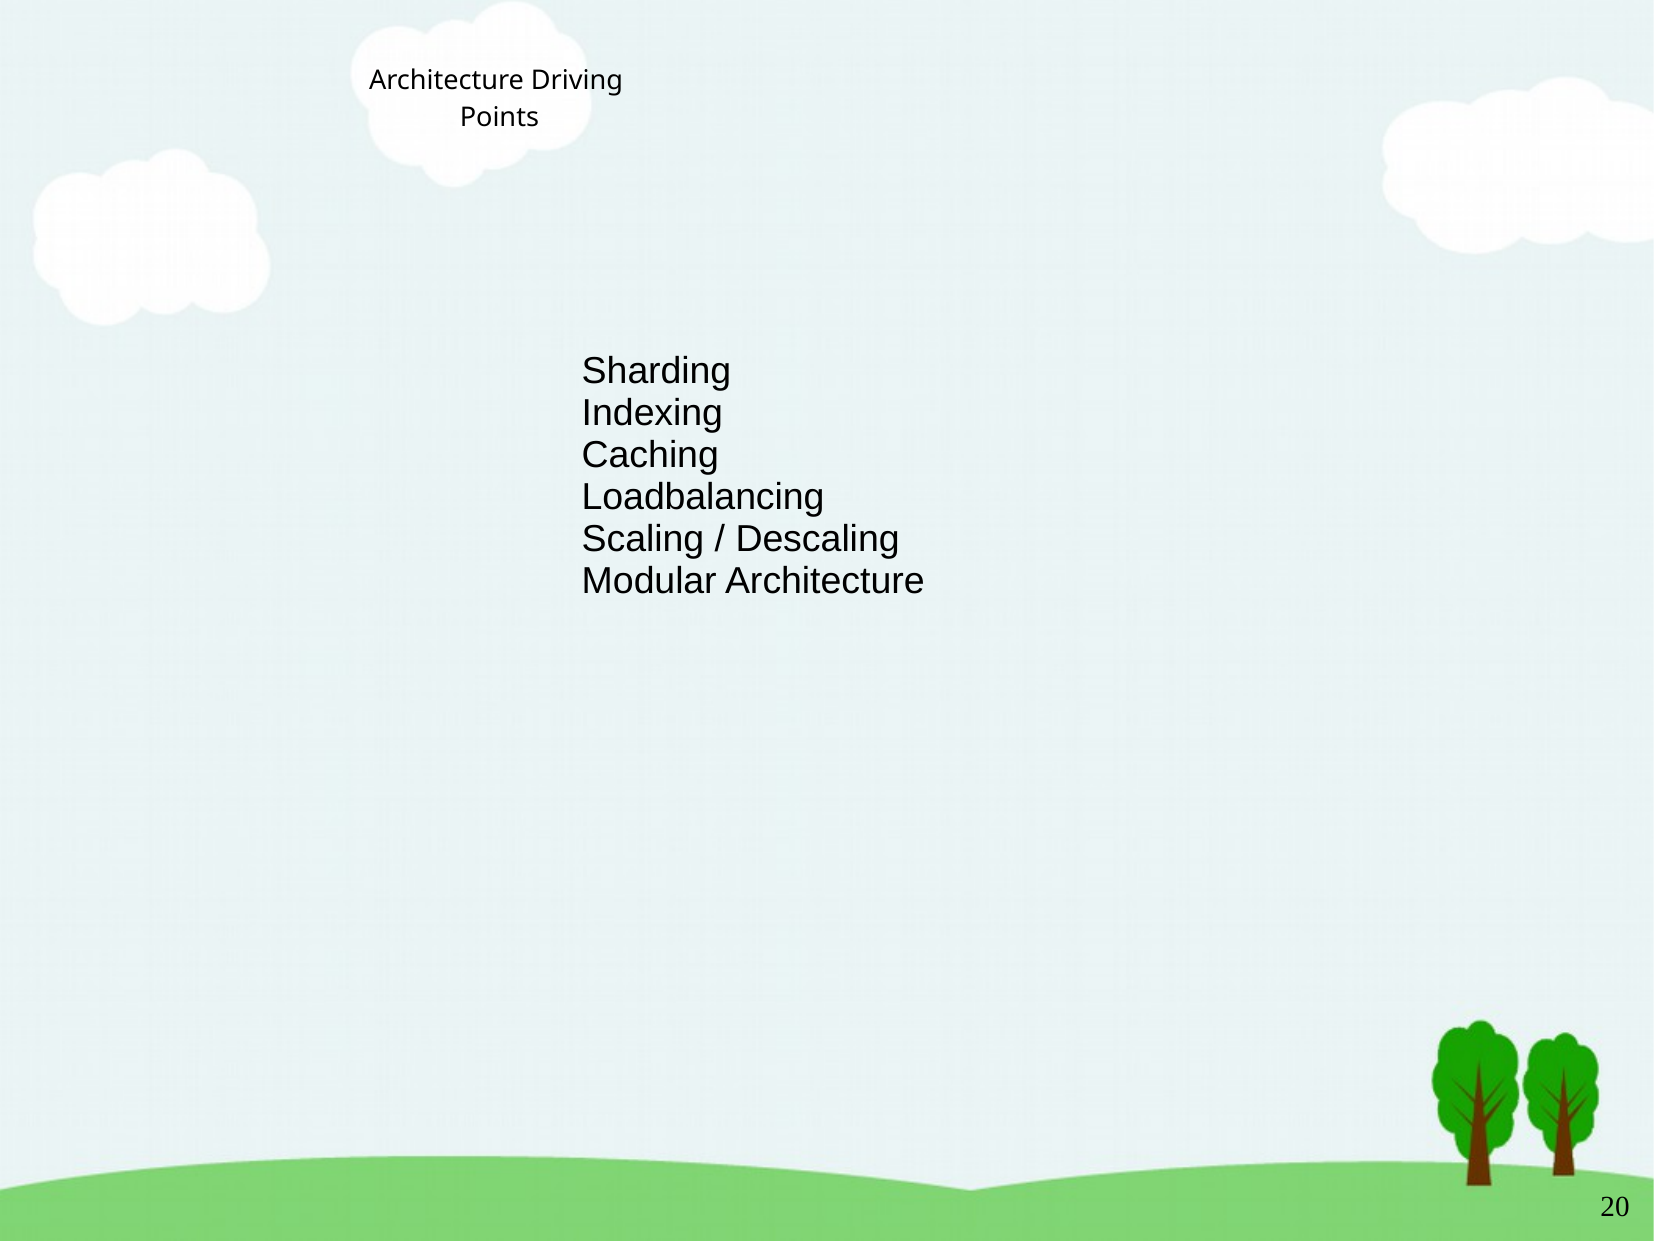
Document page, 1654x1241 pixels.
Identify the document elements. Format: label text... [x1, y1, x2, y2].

picture [0, 0, 1654, 1241]
text_box Sharding Indexing Caching Loadbalancing Scaling / Descaling Modular Architecture [566, 342, 940, 652]
text_box Architecture Driving Points [354, 53, 592, 178]
